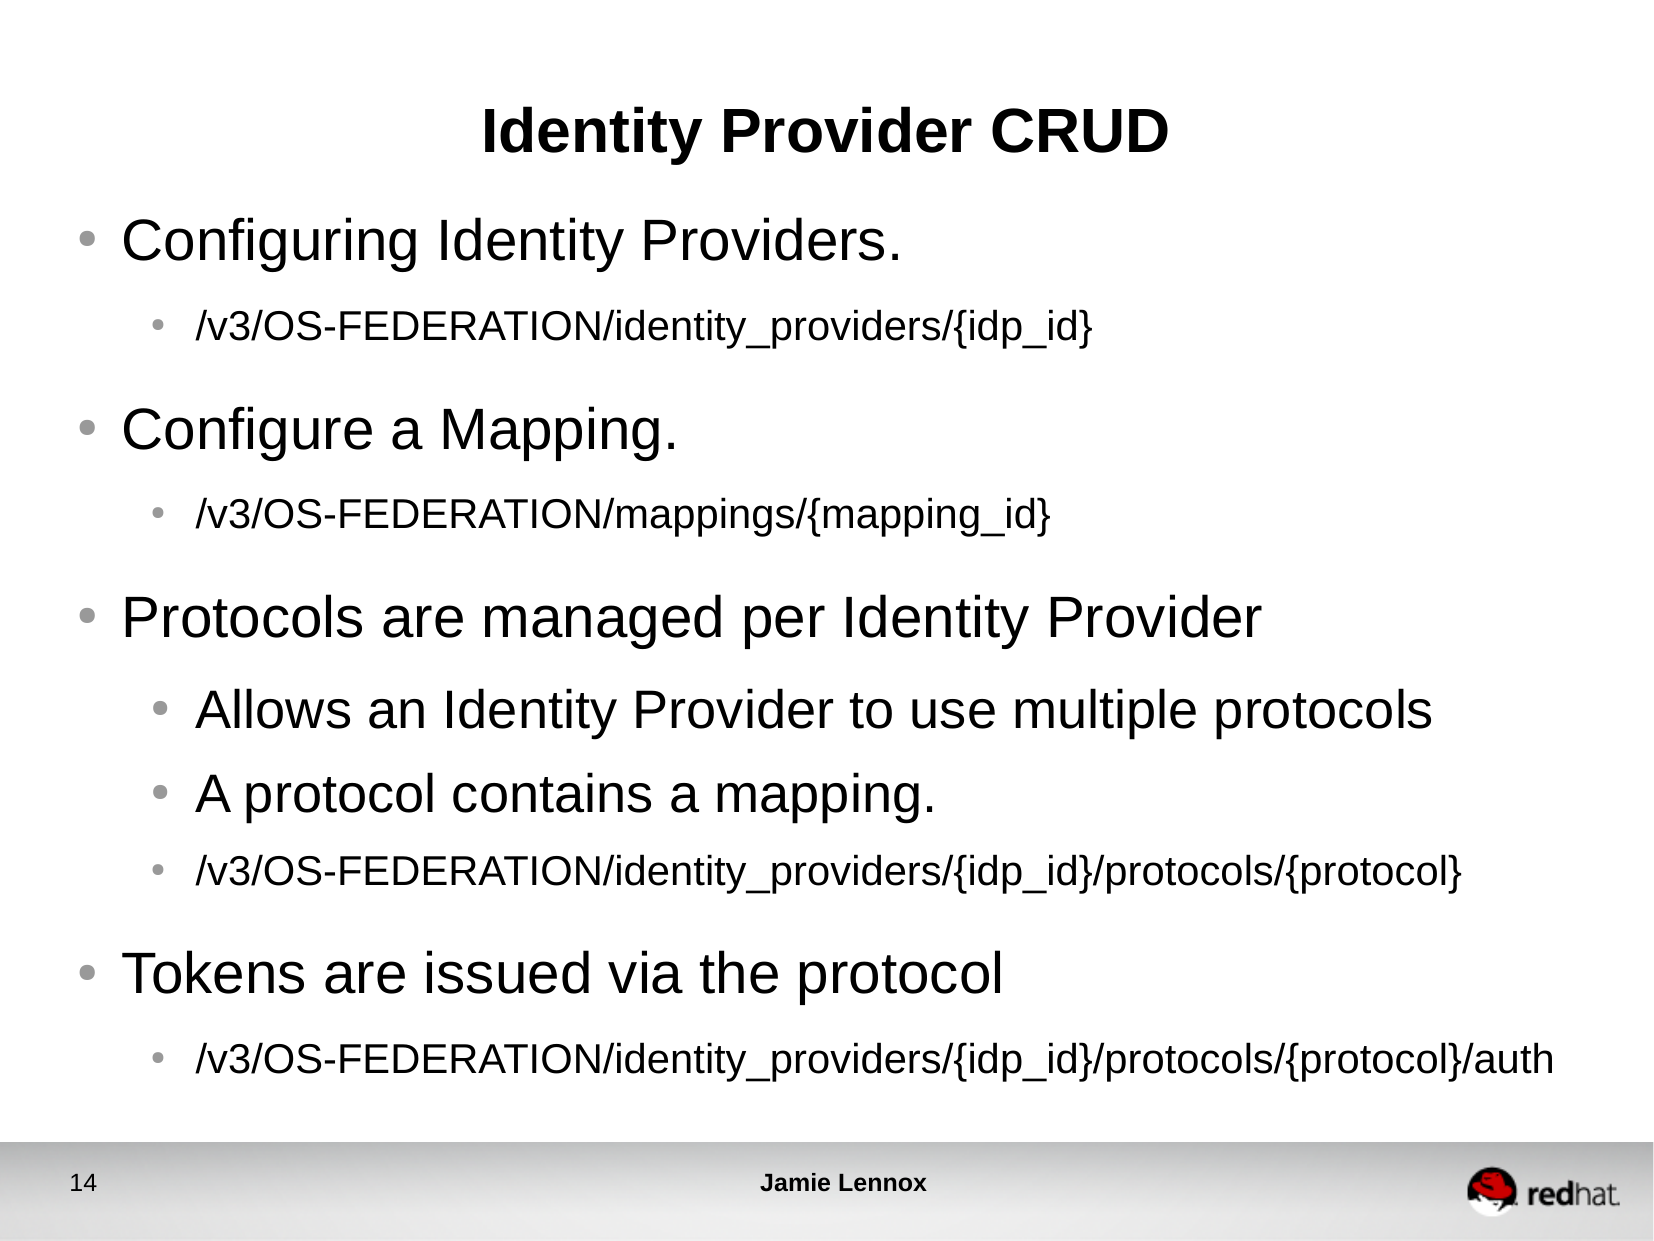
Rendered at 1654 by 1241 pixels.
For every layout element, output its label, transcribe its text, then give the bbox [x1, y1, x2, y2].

picture [0, 1142, 1654, 1241]
list Configuring Identity Providers. /v3/OS-FEDERATION/identity_providers/{idp_id} Configure a Mapping. /v3/OS-FEDERATION/mappings/{mapping_id} Protocols are managed per Identity Provider Allows an Identity Provider to use multiple protocols A protocol contains a mapping. /v3/OS-FEDERATION/identity_providers/{idp_id}/protocols/{protocol} Tokens are issued via the protocol /v3/OS-FEDERATION/identity_providers/{idp_id}/protocols/{protocol}/auth [61, 208, 1588, 1129]
title Identity Provider CRUD [82, 37, 1571, 208]
